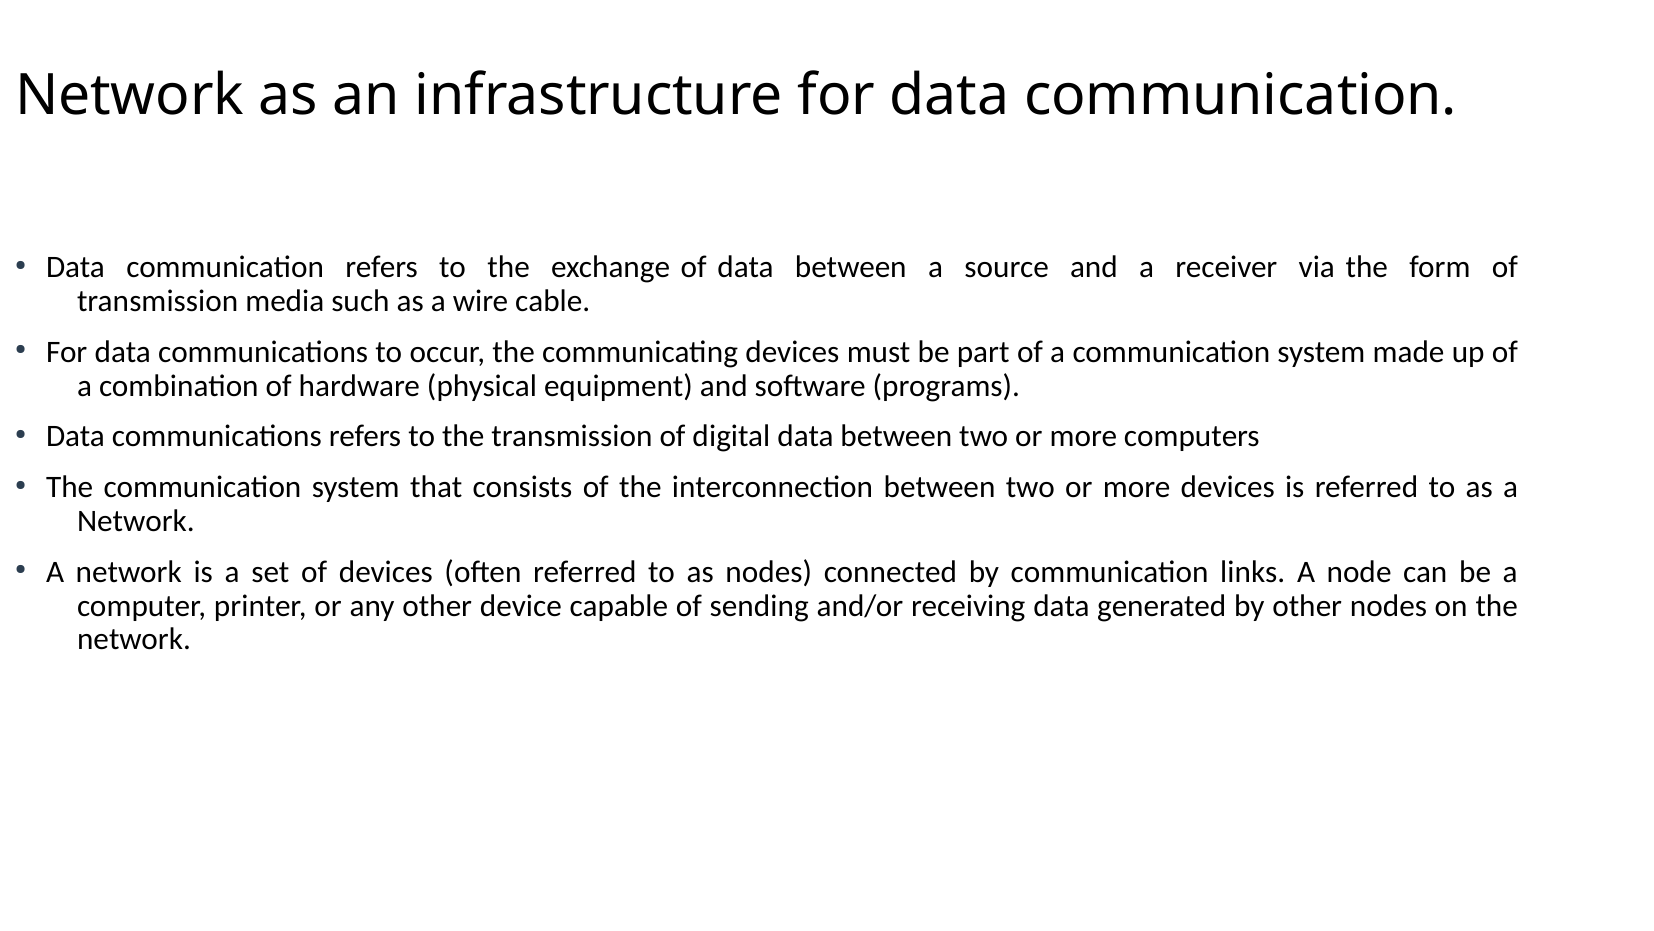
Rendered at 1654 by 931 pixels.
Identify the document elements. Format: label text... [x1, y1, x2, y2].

title Network as an infrastructure for data communication. [0, 36, 1536, 155]
list Data communication refers to the exchange of data between a source and a receiver via the form of transmission media such as a wire cable. For data communications to occur, the communicating devices must be part of a communication system made up of a combination of hardware (physical equipment) and software (programs). Data communications refers to the transmission of digital data between two or more computers The communication system that consists of the interconnection between two or more devices is referred to as a Network. A network is a set of devices (often referred to as nodes) connected by communication links. A node can be a computer, printer, or any other device capable of sending and/or receiving data generated by other nodes on the network. [0, 243, 1536, 864]
